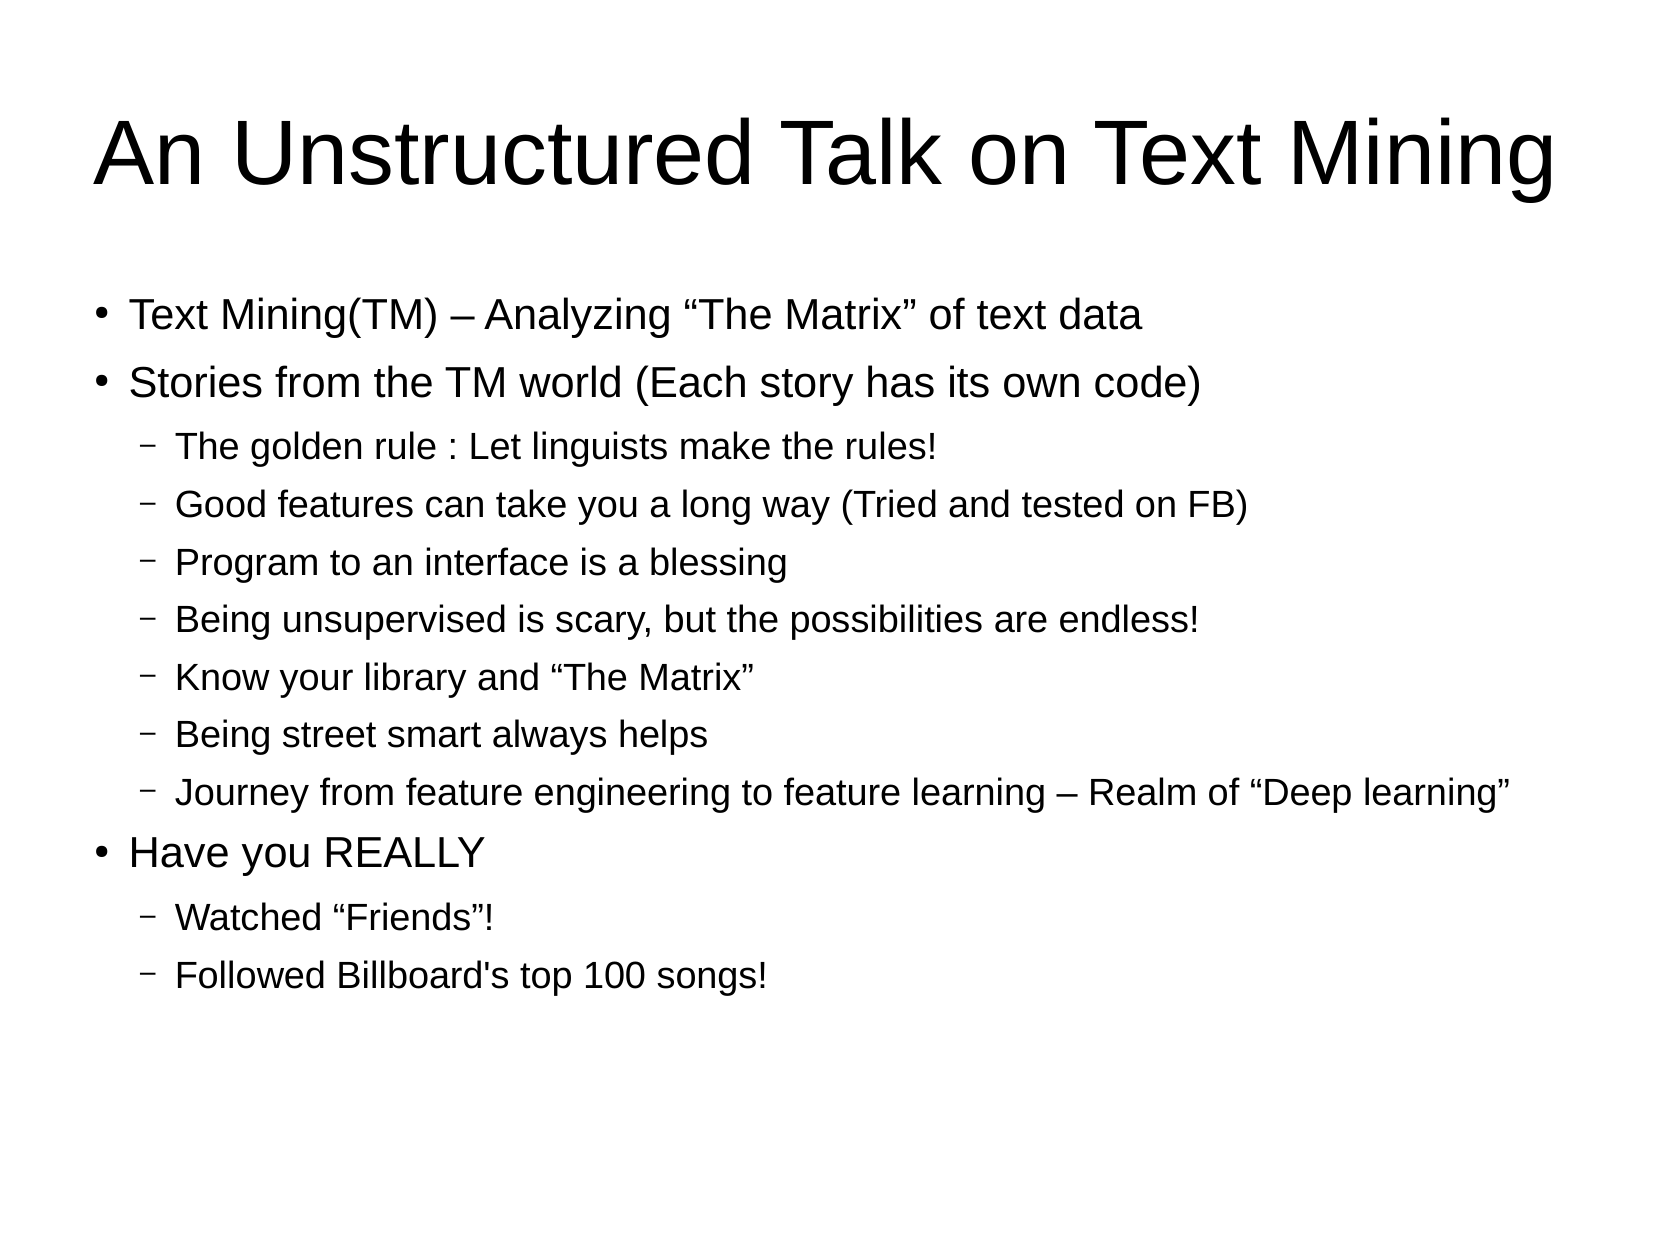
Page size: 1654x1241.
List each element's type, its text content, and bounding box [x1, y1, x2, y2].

list Text Mining(TM) – Analyzing “The Matrix” of text data Stories from the TM world (Each story has its own code) The golden rule : Let linguists make the rules! Good features can take you a long way (Tried and tested on FB) Program to an interface is a blessing Being unsupervised is scary, but the possibilities are endless! Know your library and “The Matrix” Being street smart always helps Journey from feature engineering to feature learning – Realm of “Deep learning” Have you REALLY Watched “Friends”! Followed Billboard's top 100 songs! [82, 290, 1538, 1010]
title An Unstructured Talk on Text Mining [82, 49, 1571, 257]
